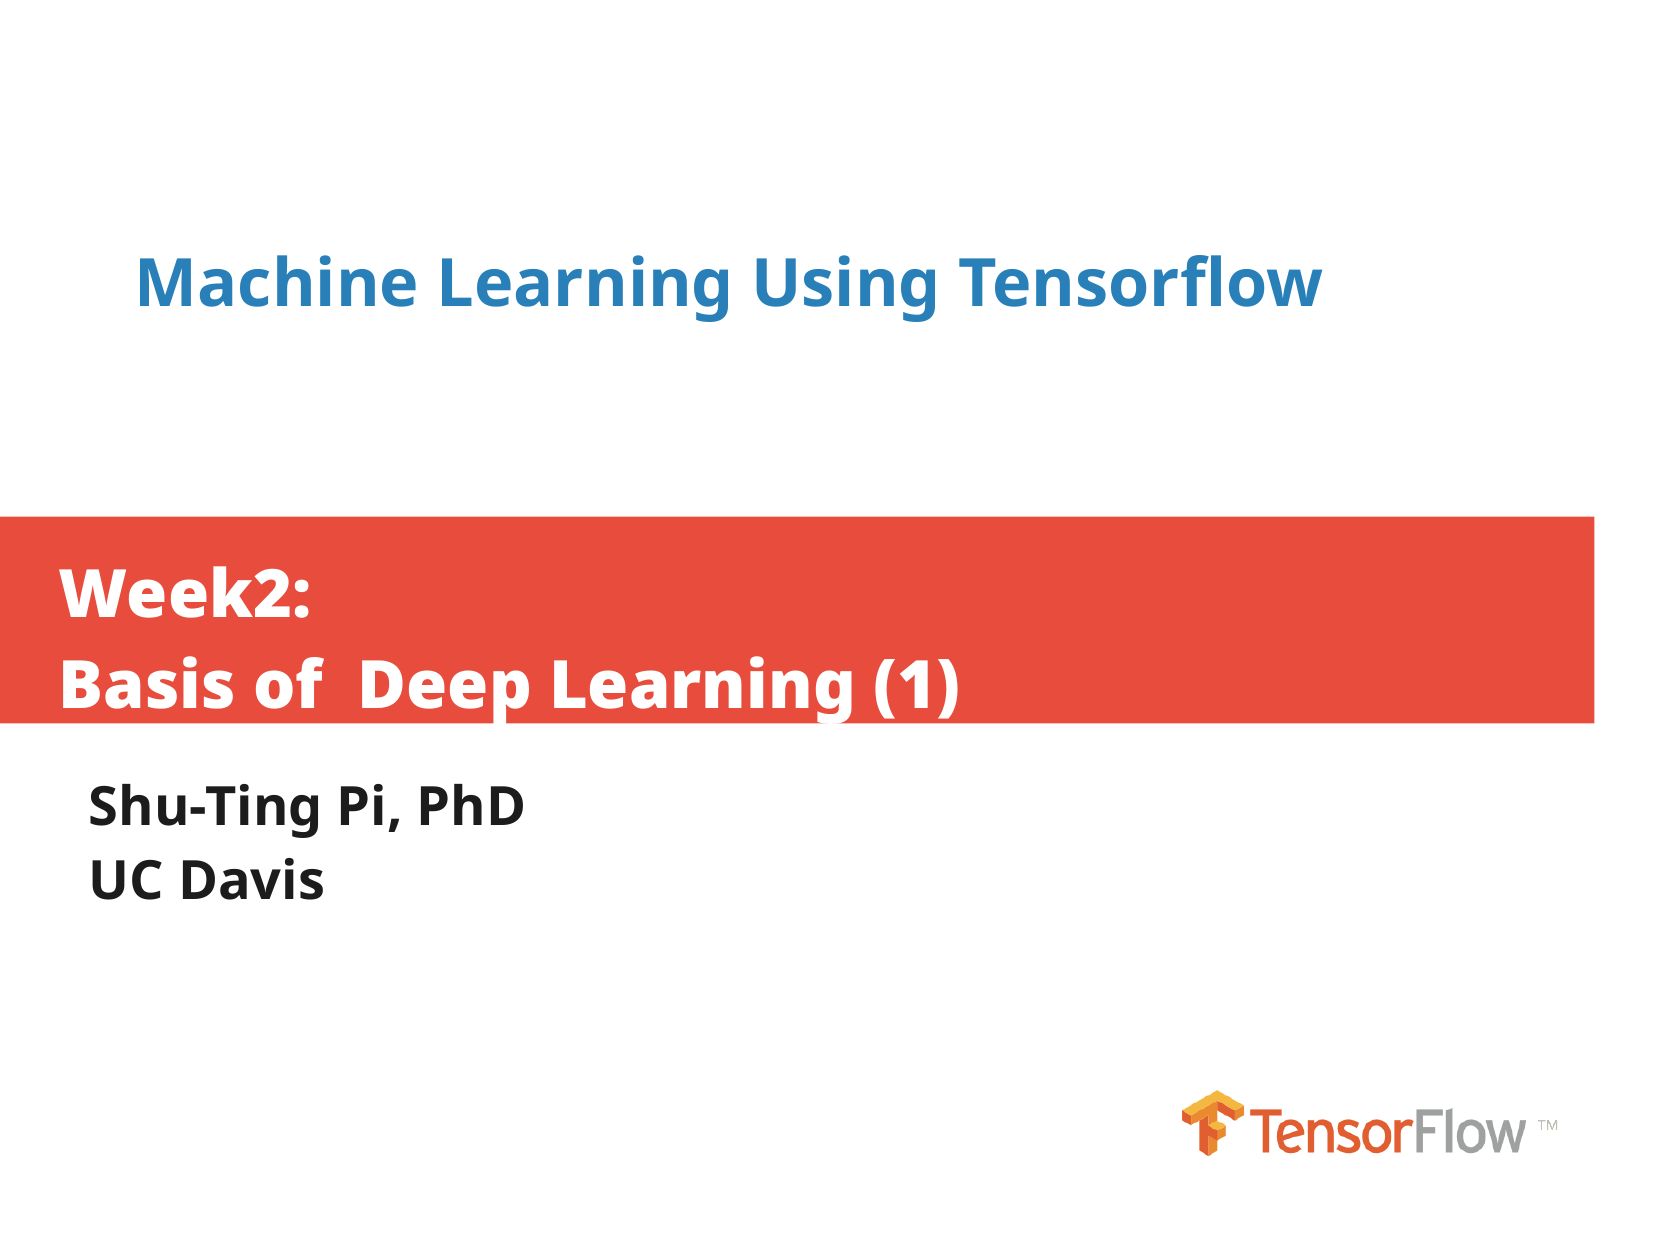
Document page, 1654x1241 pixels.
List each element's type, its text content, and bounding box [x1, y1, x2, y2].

text_box Machine Learning Using Tensorflow [120, 227, 1483, 337]
subtitle Shu-Ting Pi, PhD UC Davis [88, 767, 1595, 1182]
title Week2: Basis of Deep Learning (1) [59, 546, 1595, 694]
picture [1151, 1028, 1586, 1231]
